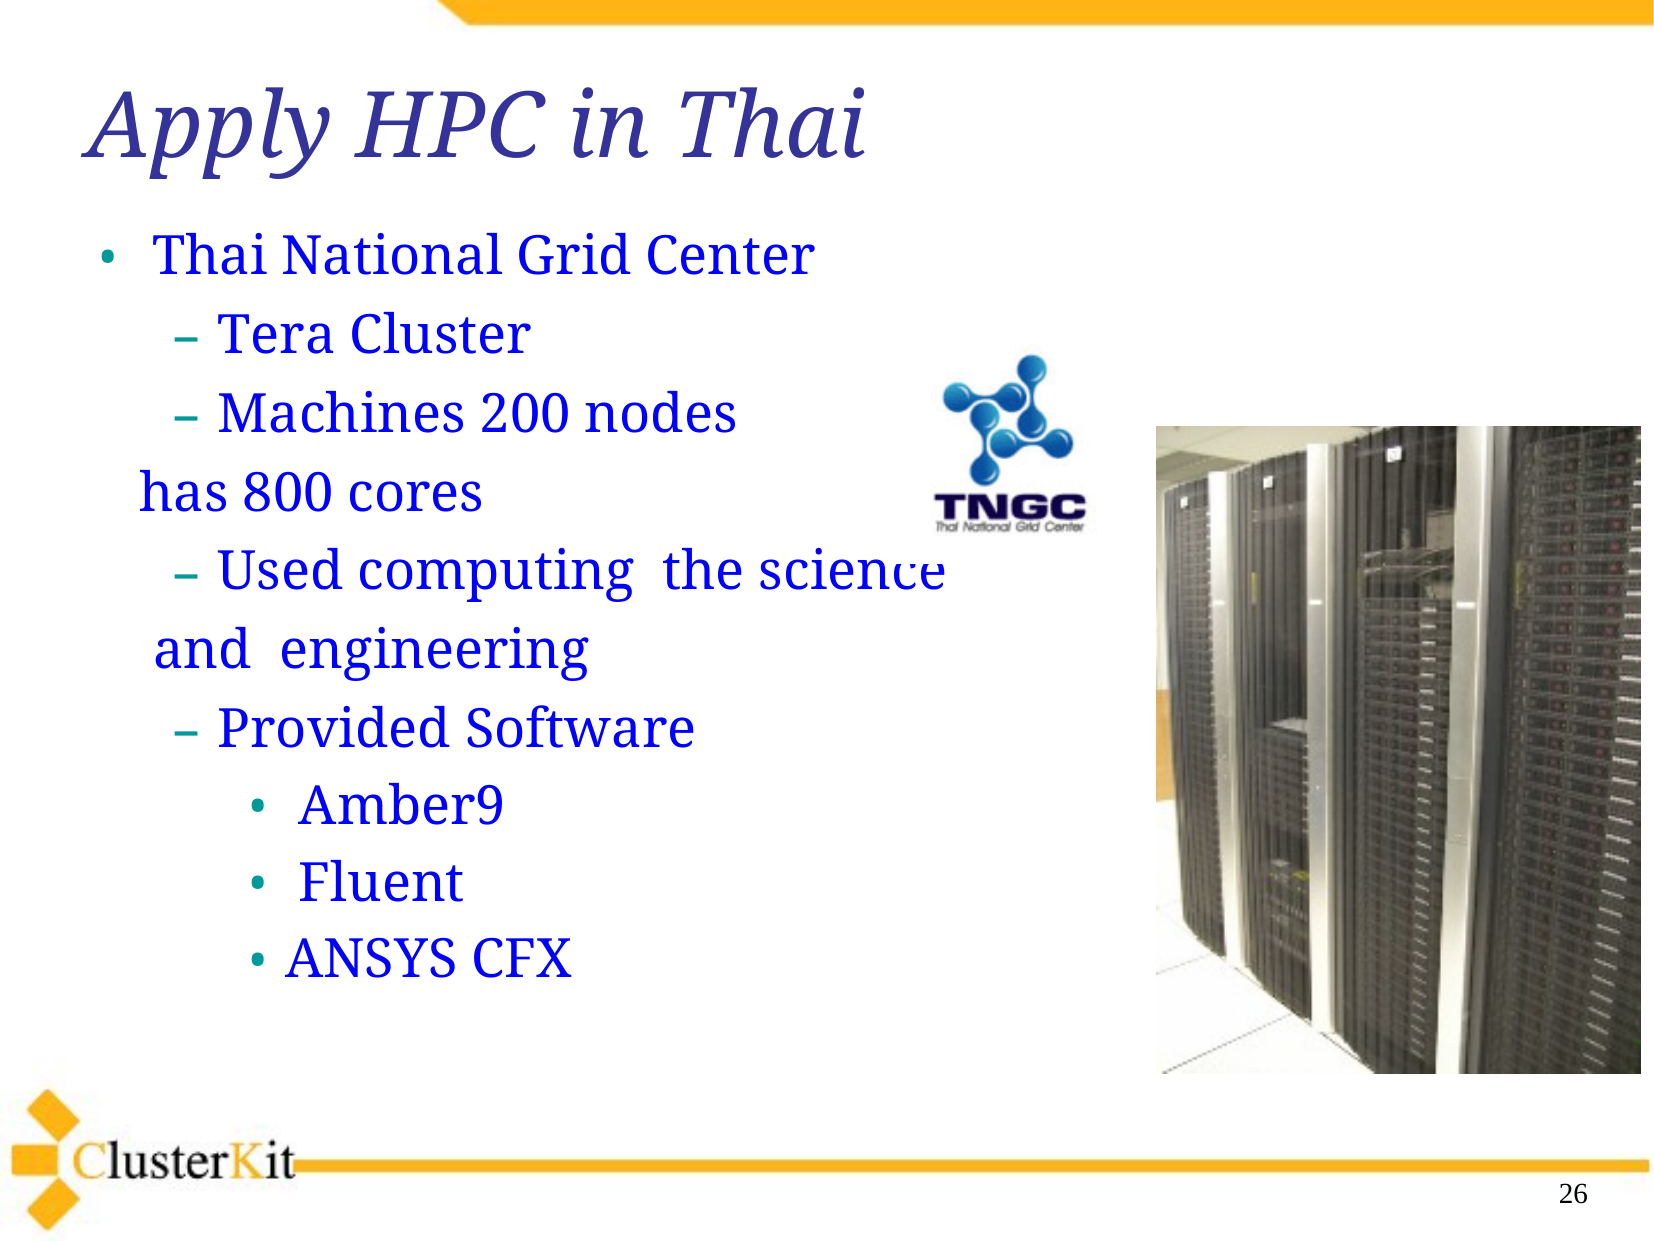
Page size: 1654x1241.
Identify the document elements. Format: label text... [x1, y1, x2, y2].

text_box Apply HPC in Thai [71, 20, 1560, 228]
text_box Thai National Grid Center Tera Cluster Machines 200 nodes has 800 cores Used computing the science and engineering Provided Software Amber9 Fluent ANSYS CFX [82, 214, 1571, 1034]
picture [0, 0, 1654, 1241]
